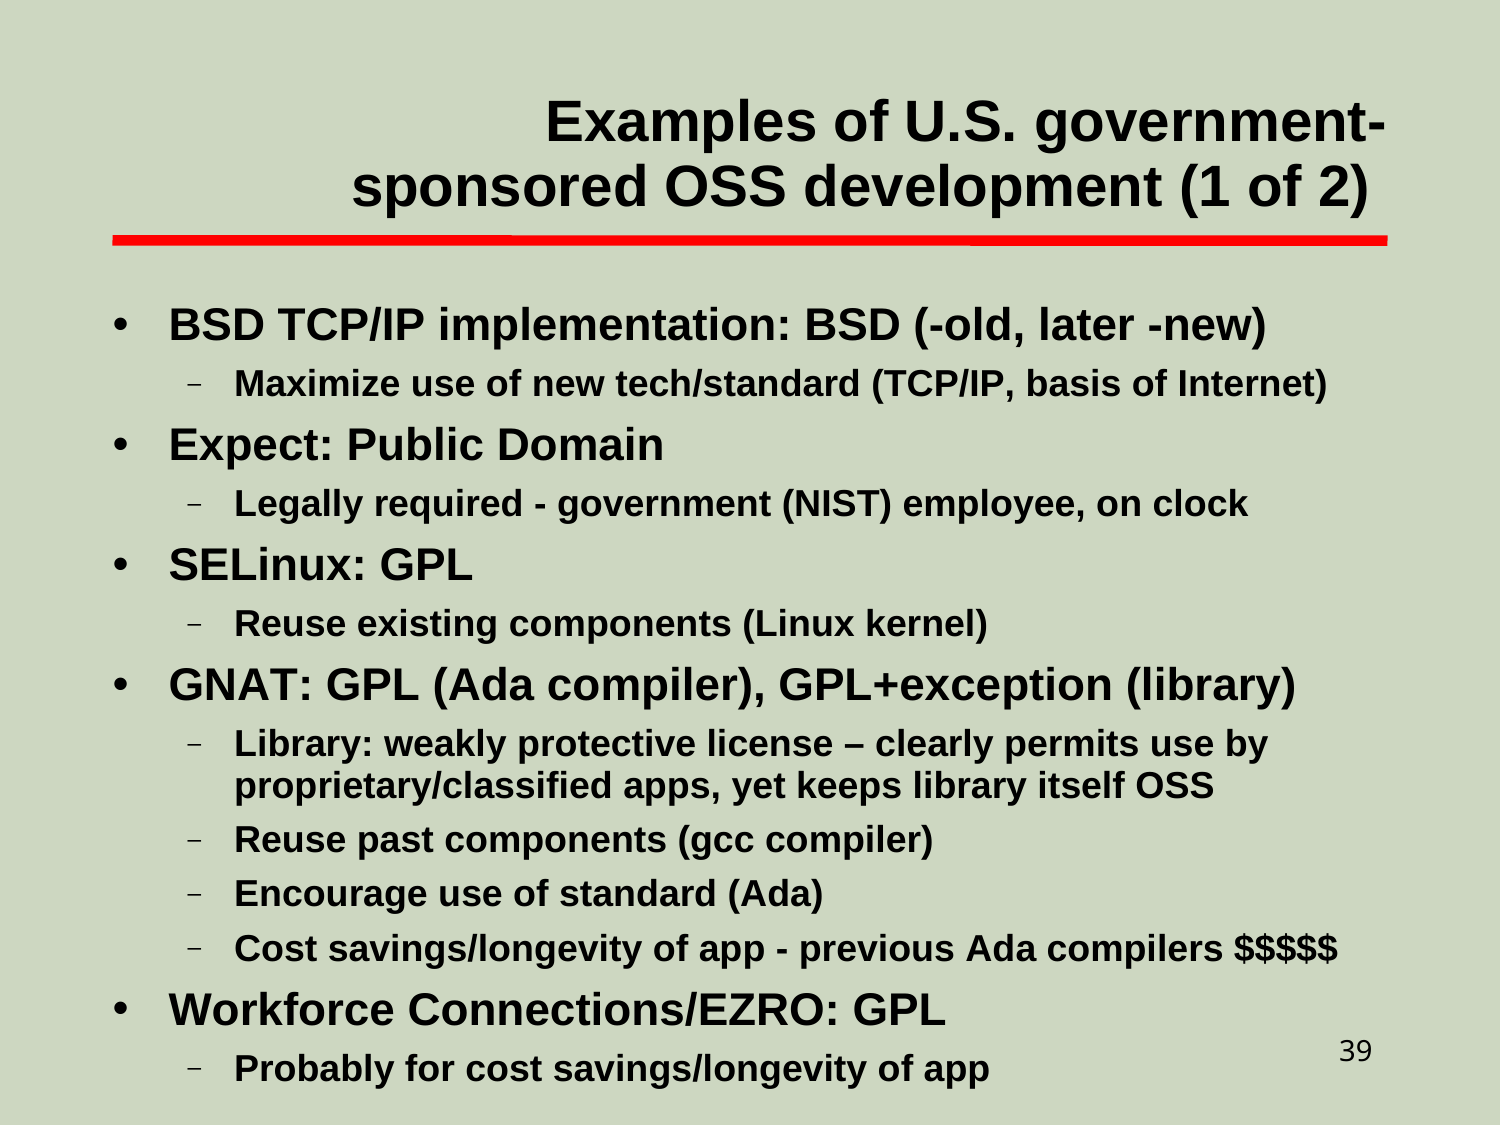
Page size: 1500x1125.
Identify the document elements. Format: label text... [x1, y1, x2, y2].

list BSD TCP/IP implementation: BSD (-old, later -new) Maximize use of new tech/standard (TCP/IP, basis of Internet) Expect: Public Domain Legally required - government (NIST) employee, on clock SELinux: GPL Reuse existing components (Linux kernel) GNAT: GPL (Ada compiler), GPL+exception (library) Library: weakly protective license – clearly permits use by proprietary/classified apps, yet keeps library itself OSS Reuse past components (gcc compiler) Encourage use of standard (Ada) Cost savings/longevity of app - previous Ada compilers $$$$$ Workforce Connections/EZRO: GPL Probably for cost savings/longevity of app [112, 299, 1388, 1092]
title Examples of U.S. government-sponsored OSS development (1 of 2) [337, 89, 1388, 220]
